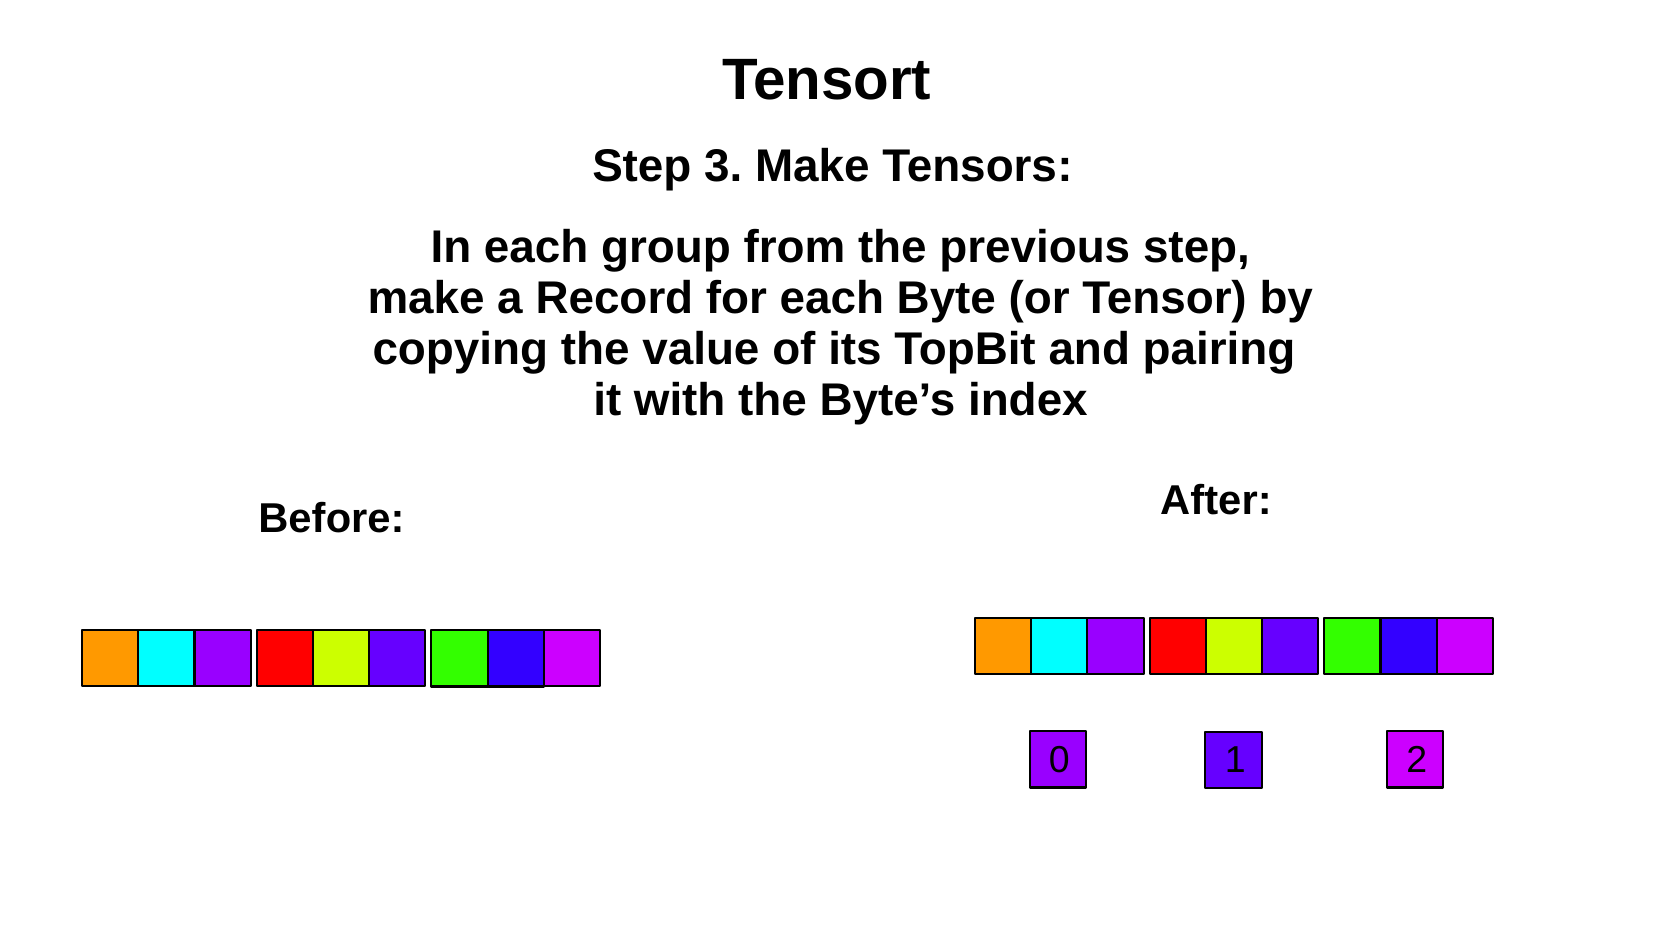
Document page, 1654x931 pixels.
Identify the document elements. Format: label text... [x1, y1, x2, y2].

text_box 0 [1034, 731, 1091, 789]
title Tensort [82, 2, 1571, 158]
text_box 2 [1391, 731, 1448, 789]
text_box In each group from the previous step, make a Record for each Byte (or Tensor) by copying the value of its TopBit and pairing it with the Byte’s index [349, 213, 1332, 434]
text_box [256, 630, 426, 687]
text_box [1029, 731, 1034, 788]
text_box [1149, 617, 1319, 674]
text_box Step 3. Make Tensors: [577, 132, 1473, 251]
text_box 1 [1209, 731, 1267, 789]
text_box [975, 617, 1144, 674]
text_box [1205, 731, 1209, 789]
text_box [1386, 731, 1391, 788]
subtitle Before: [187, 461, 476, 575]
text_box After: [1071, 443, 1361, 557]
text_box [82, 630, 251, 687]
text_box [431, 630, 601, 687]
text_box [1324, 617, 1493, 674]
